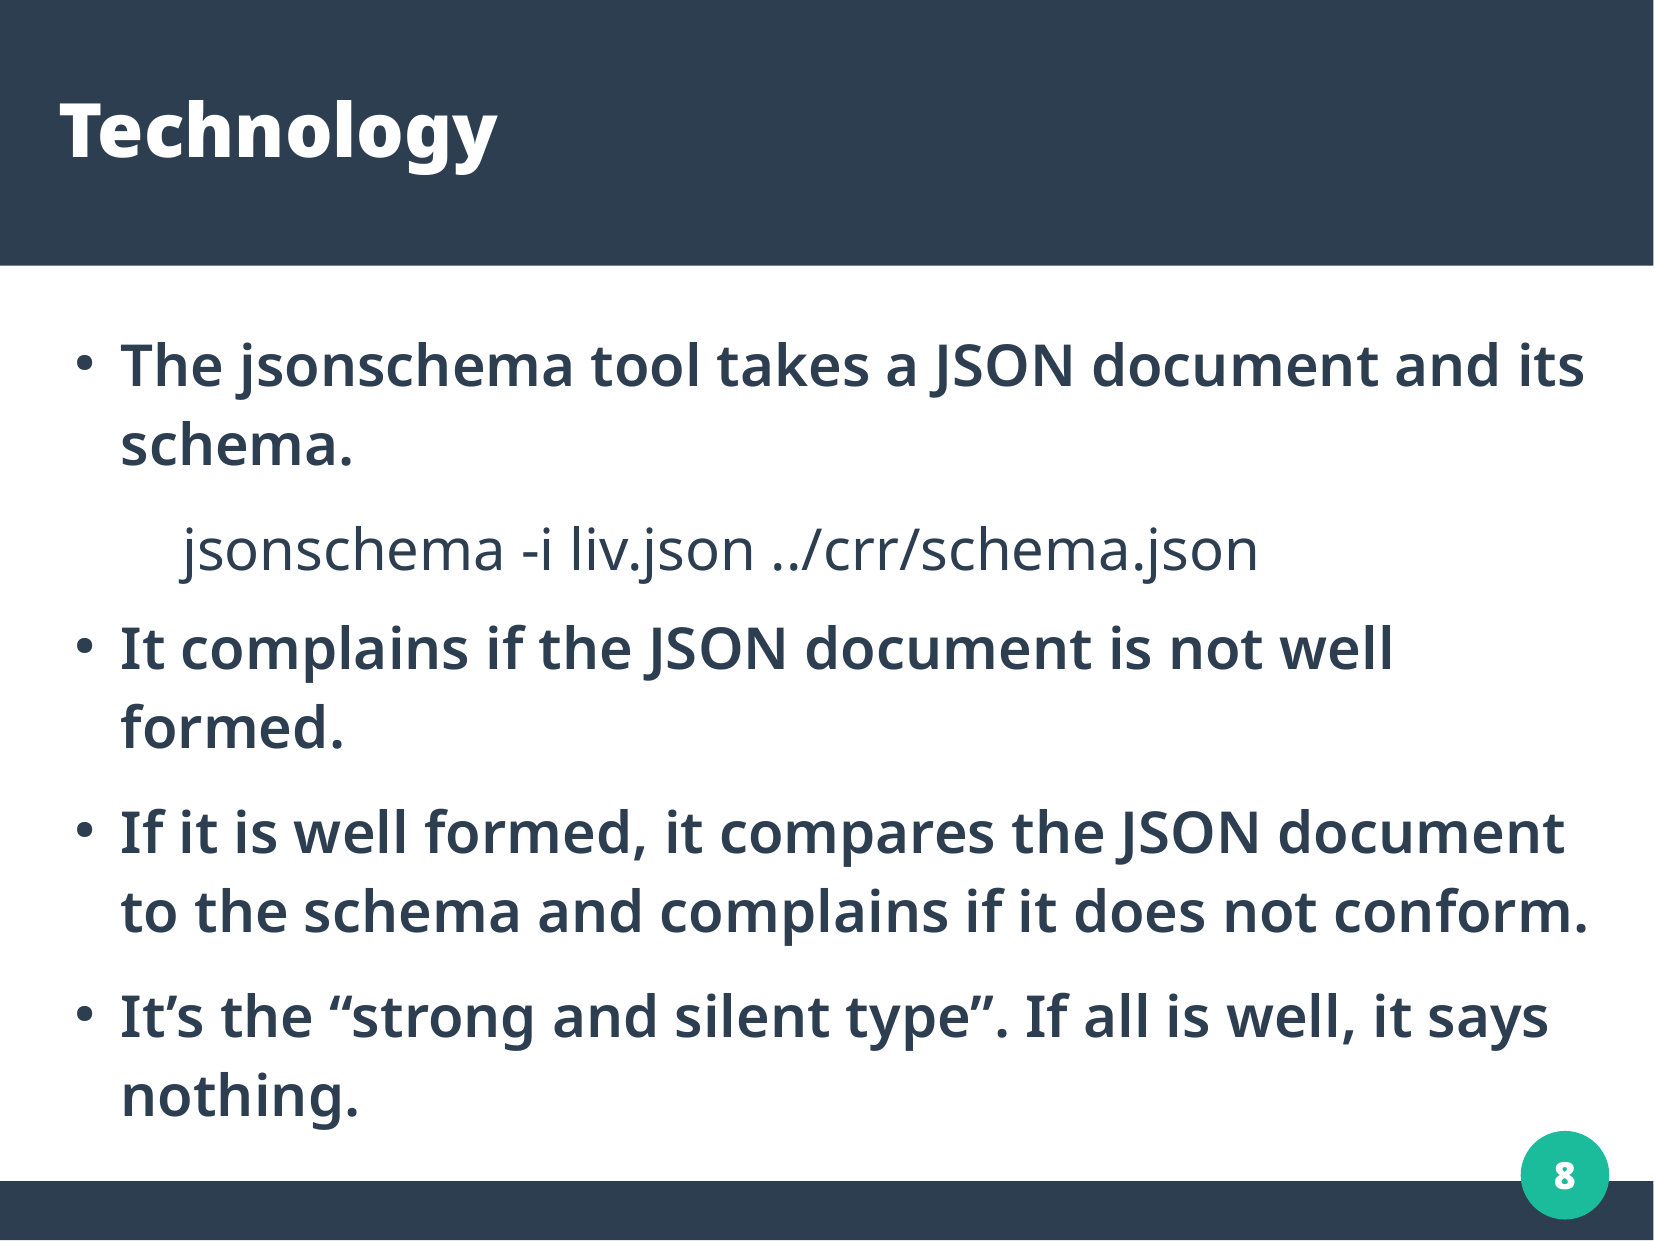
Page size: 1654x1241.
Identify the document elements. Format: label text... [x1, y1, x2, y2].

list The jsonschema tool takes a JSON document and its schema. jsonschema -i liv.json ../crr/schema.json It complains if the JSON document is not well formed. If it is well formed, it compares the JSON document to the schema and complains if it does not conform. It’s the “strong and silent type”. If all is well, it says nothing. [59, 324, 1595, 1152]
title Technology [59, 49, 1595, 207]
